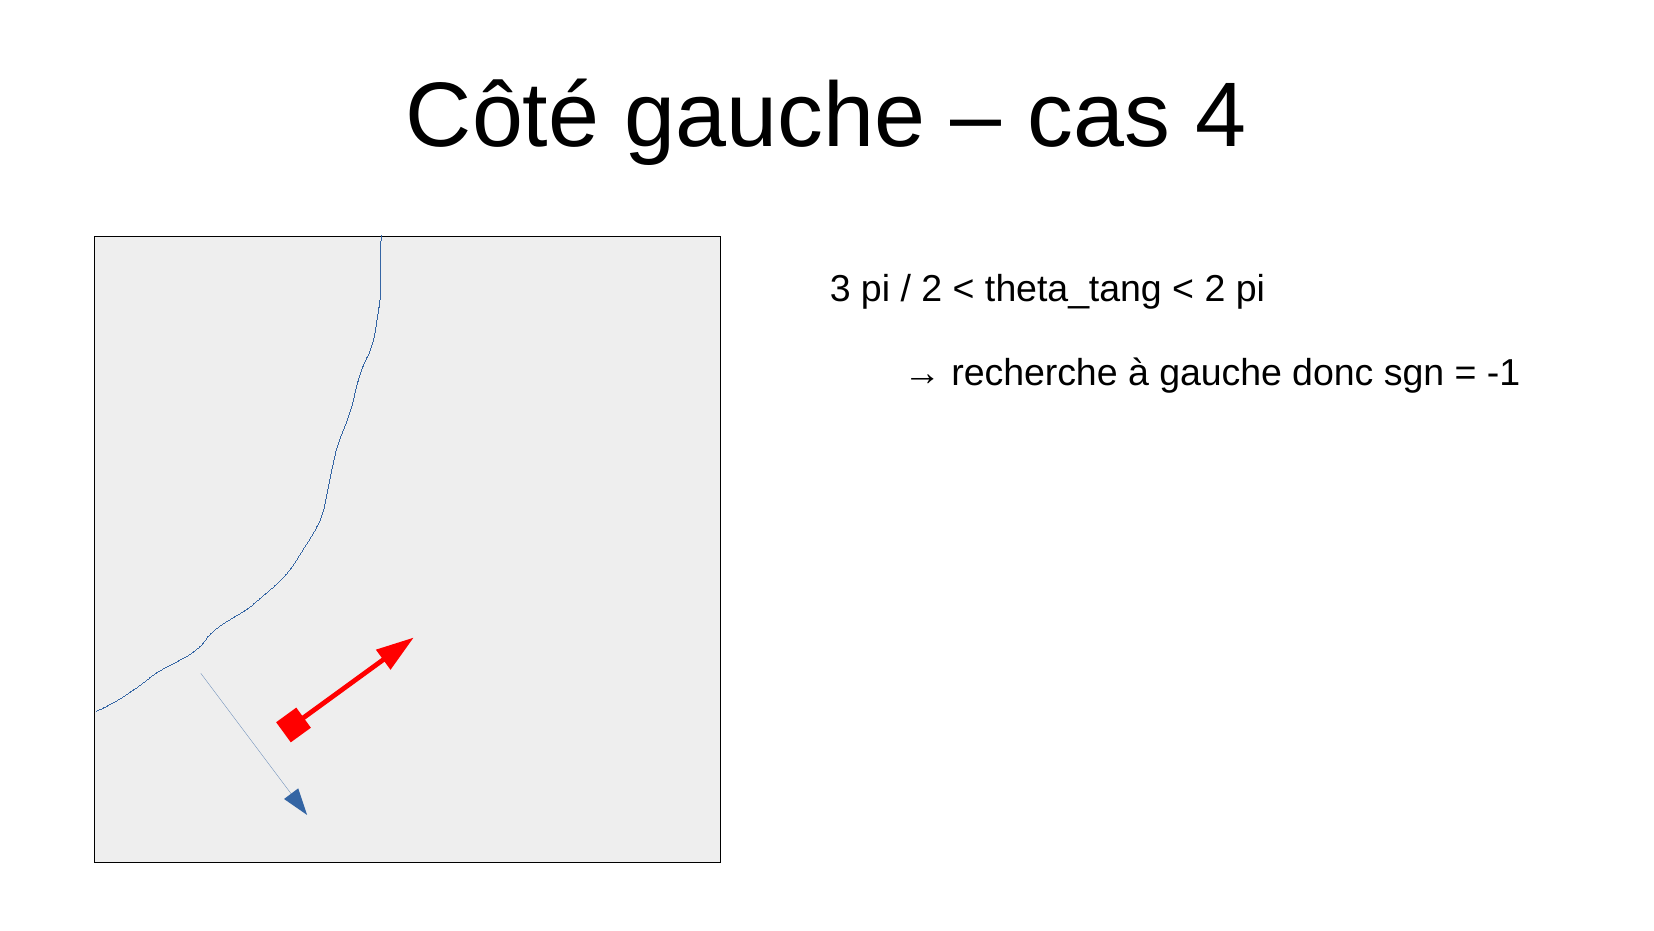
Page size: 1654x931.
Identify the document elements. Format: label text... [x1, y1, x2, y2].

text_box 3 pi / 2 < theta_tang < 2 pi → recherche à gauche donc sgn = -1 [814, 259, 1583, 401]
title Côté gauche – cas 4 [82, 37, 1571, 193]
text_box [94, 236, 721, 863]
